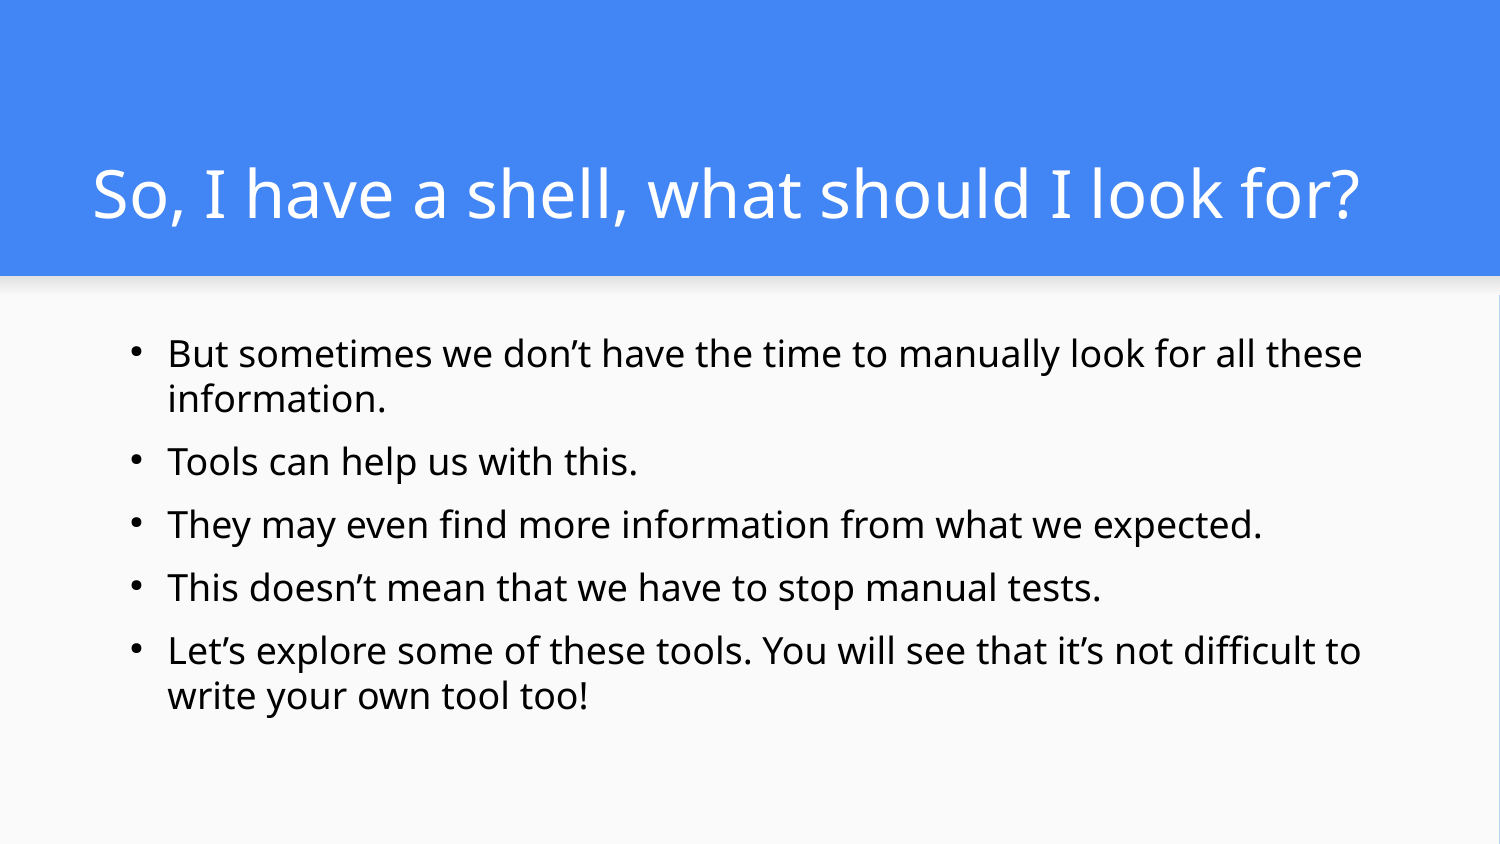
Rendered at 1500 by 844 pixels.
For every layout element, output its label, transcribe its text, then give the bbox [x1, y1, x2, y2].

list But sometimes we don’t have the time to manually look for all these information. Tools can help us with this. They may even find more information from what we expected. This doesn’t mean that we have to stop manual tests. Let’s explore some of these tools. You will see that it’s not difficult to write your own tool too! [77, 314, 1427, 760]
title So, I have a shell, what should I look for? [77, 121, 1427, 248]
